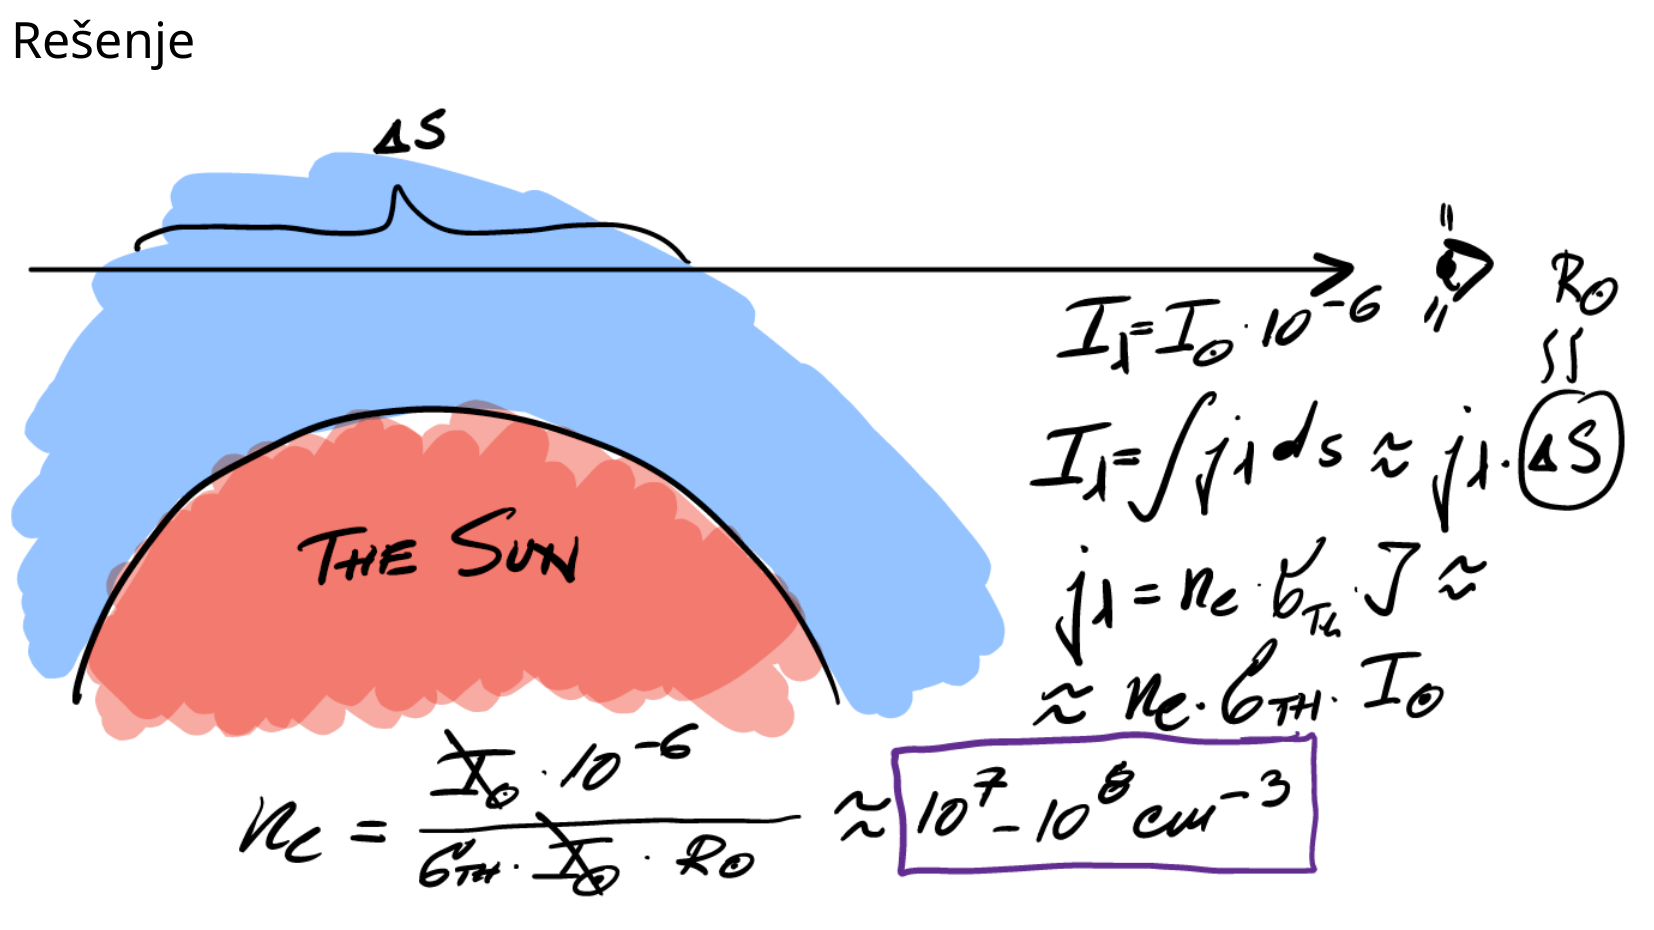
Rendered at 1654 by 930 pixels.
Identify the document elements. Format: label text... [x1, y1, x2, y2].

picture [0, 74, 1651, 930]
title Rešenje [11, 0, 1577, 74]
